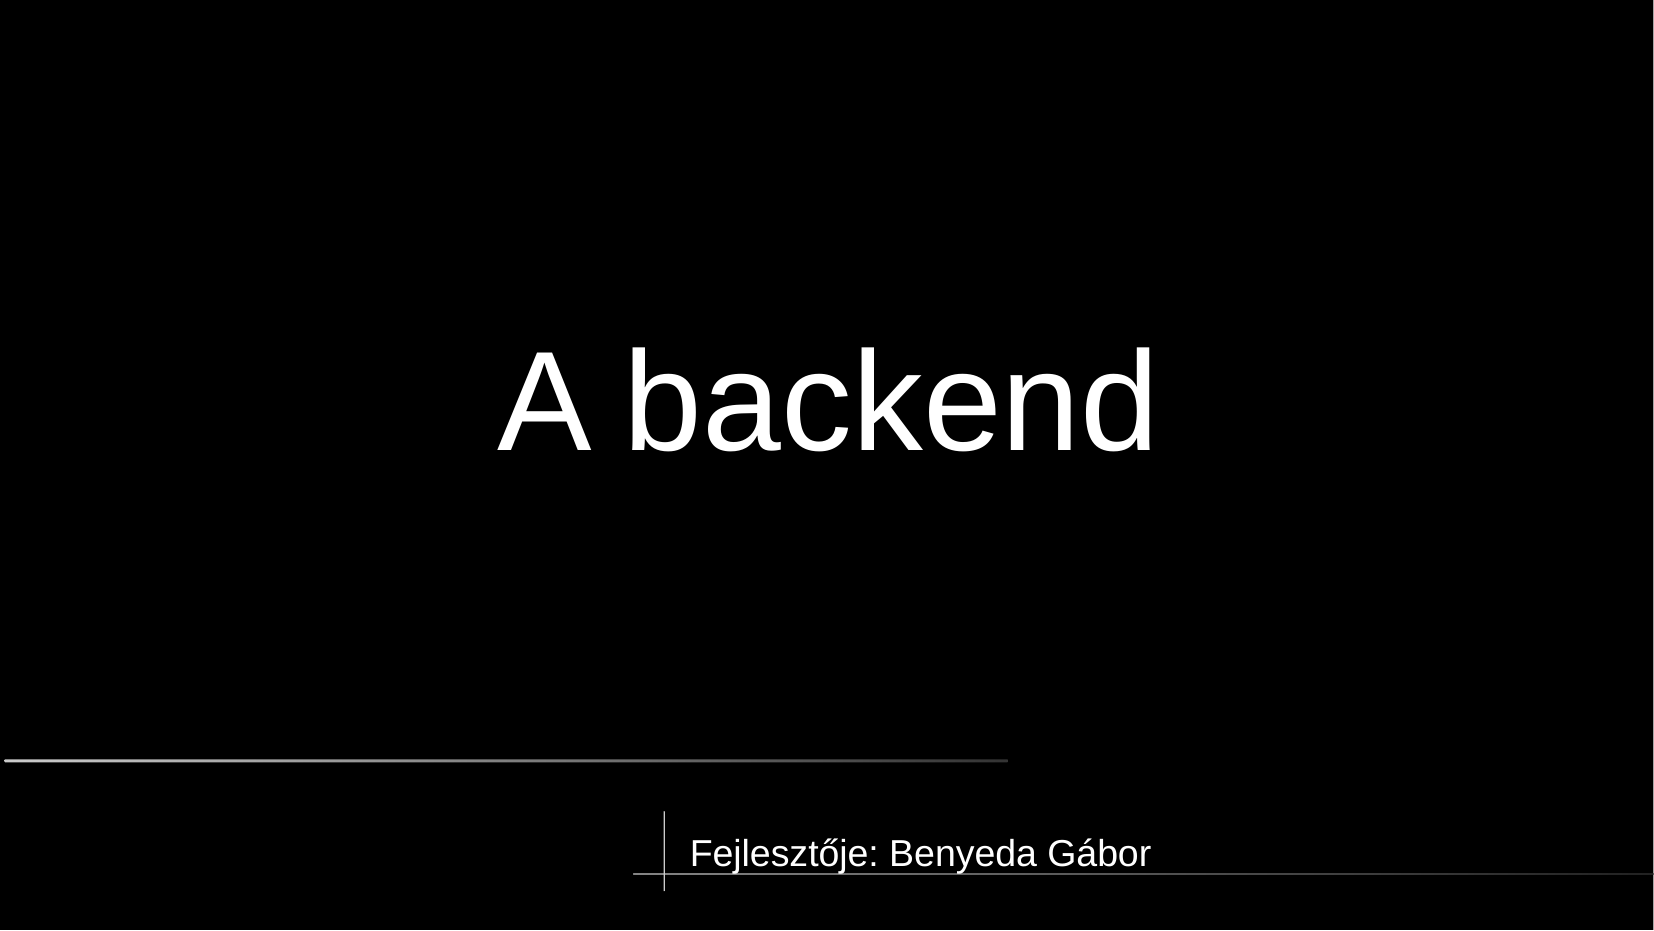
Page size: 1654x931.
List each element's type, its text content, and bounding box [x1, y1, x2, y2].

text_box Fejlesztője: Benyeda Gábor [675, 825, 1426, 924]
title A backend [90, 298, 1568, 504]
